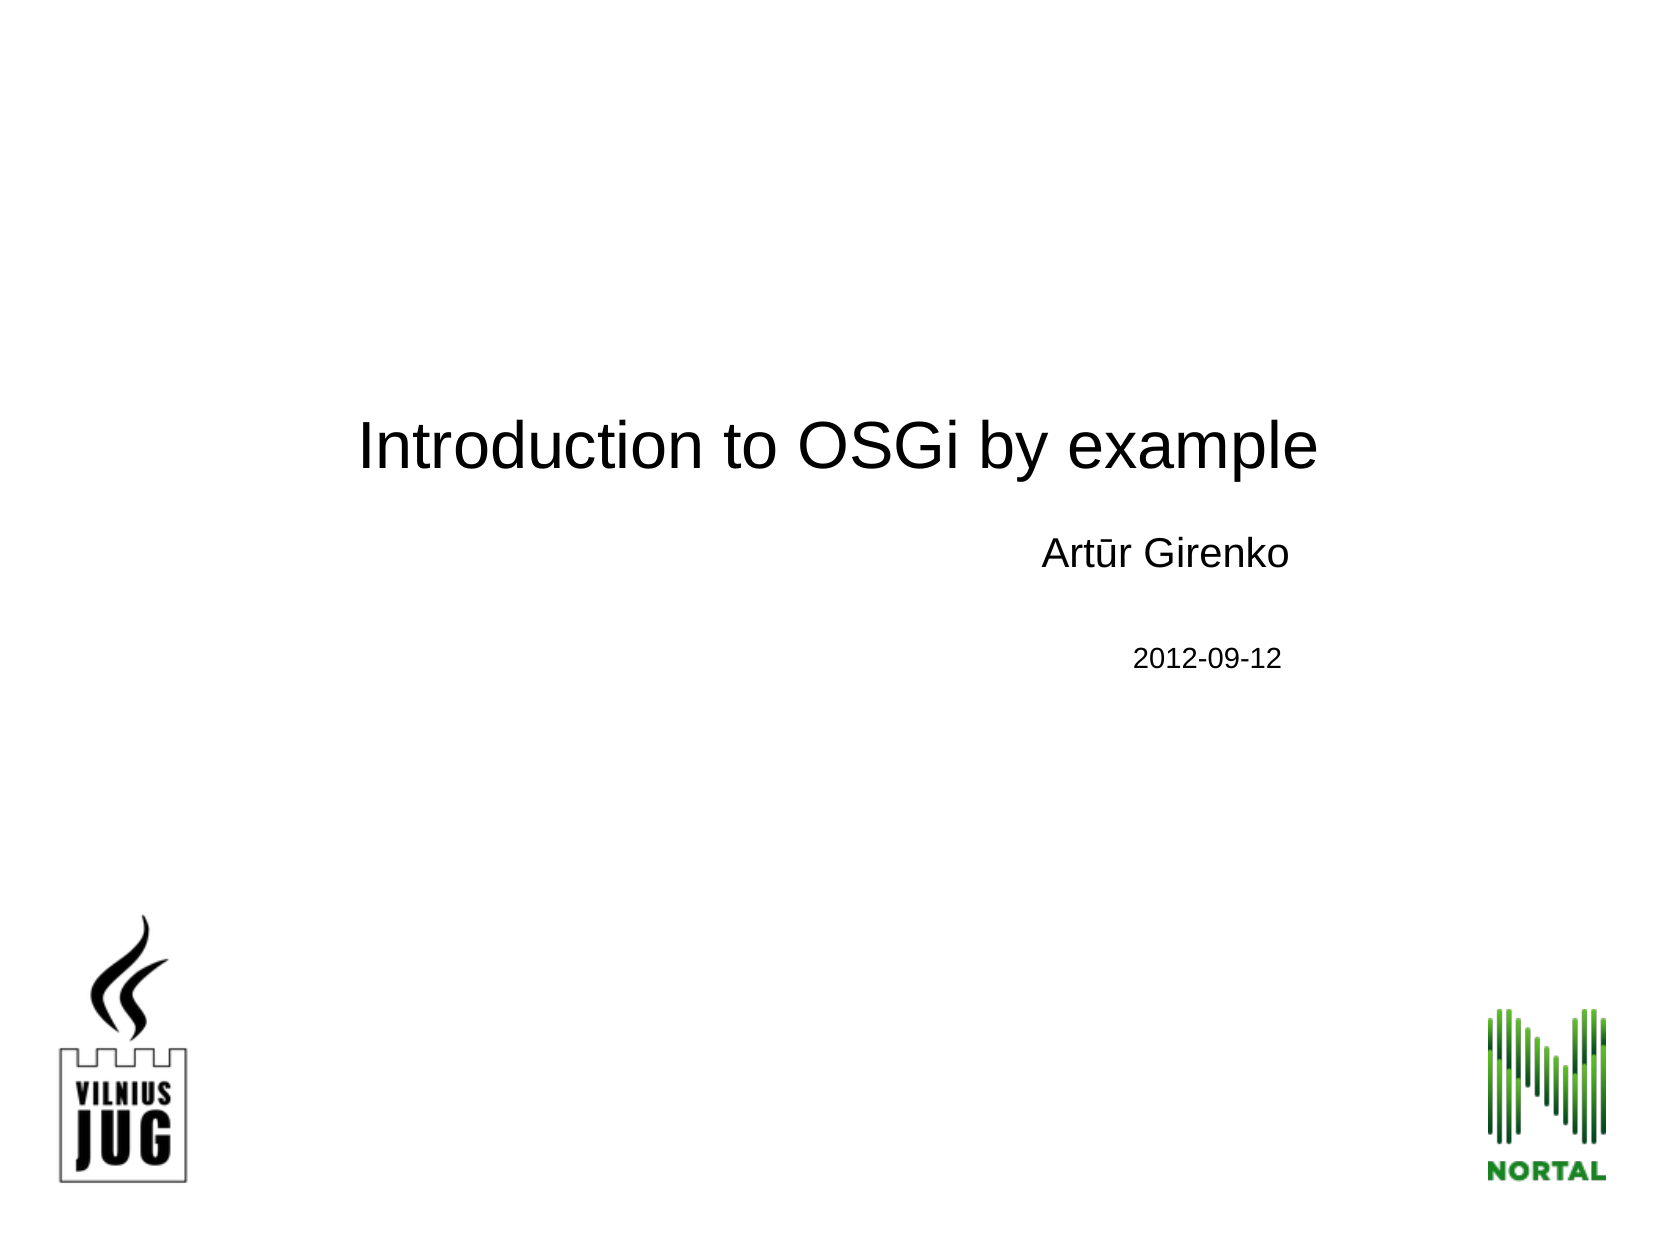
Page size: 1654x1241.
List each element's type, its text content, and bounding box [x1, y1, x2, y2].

subtitle Introduction to OSGi by example Artūr Girenko 2012-09-12 [94, 11, 1583, 1071]
picture [34, 892, 213, 1205]
picture [1488, 1009, 1606, 1182]
